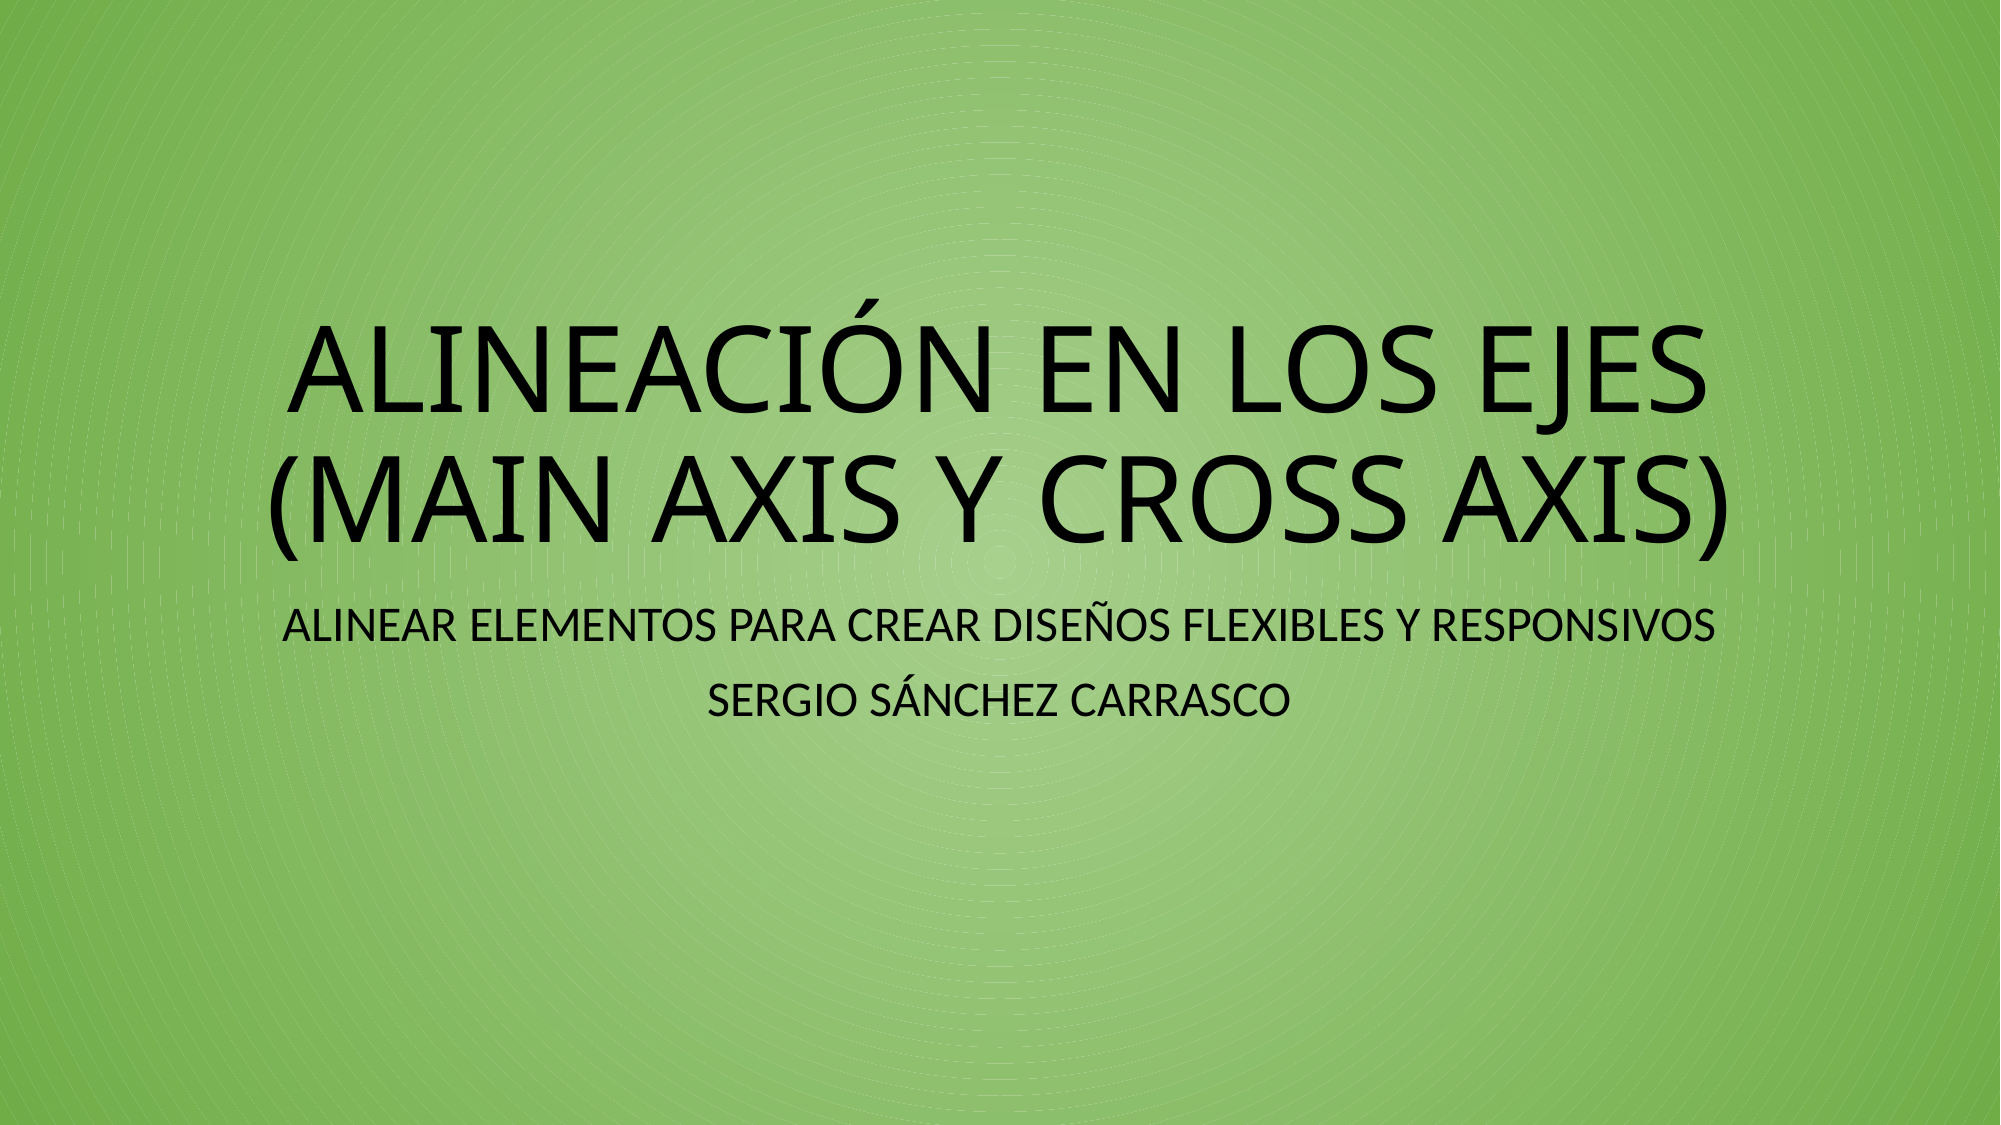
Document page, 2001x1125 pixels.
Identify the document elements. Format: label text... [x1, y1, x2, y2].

title ALINEACIÓN EN LOS EJES (MAIN AXIS Y CROSS AXIS) [249, 184, 1750, 576]
subtitle ALINEAR ELEMENTOS PARA CREAR DISEÑOS FLEXIBLES Y RESPONSIVOS SERGIO SÁNCHEZ CARRASCO [249, 590, 1750, 863]
